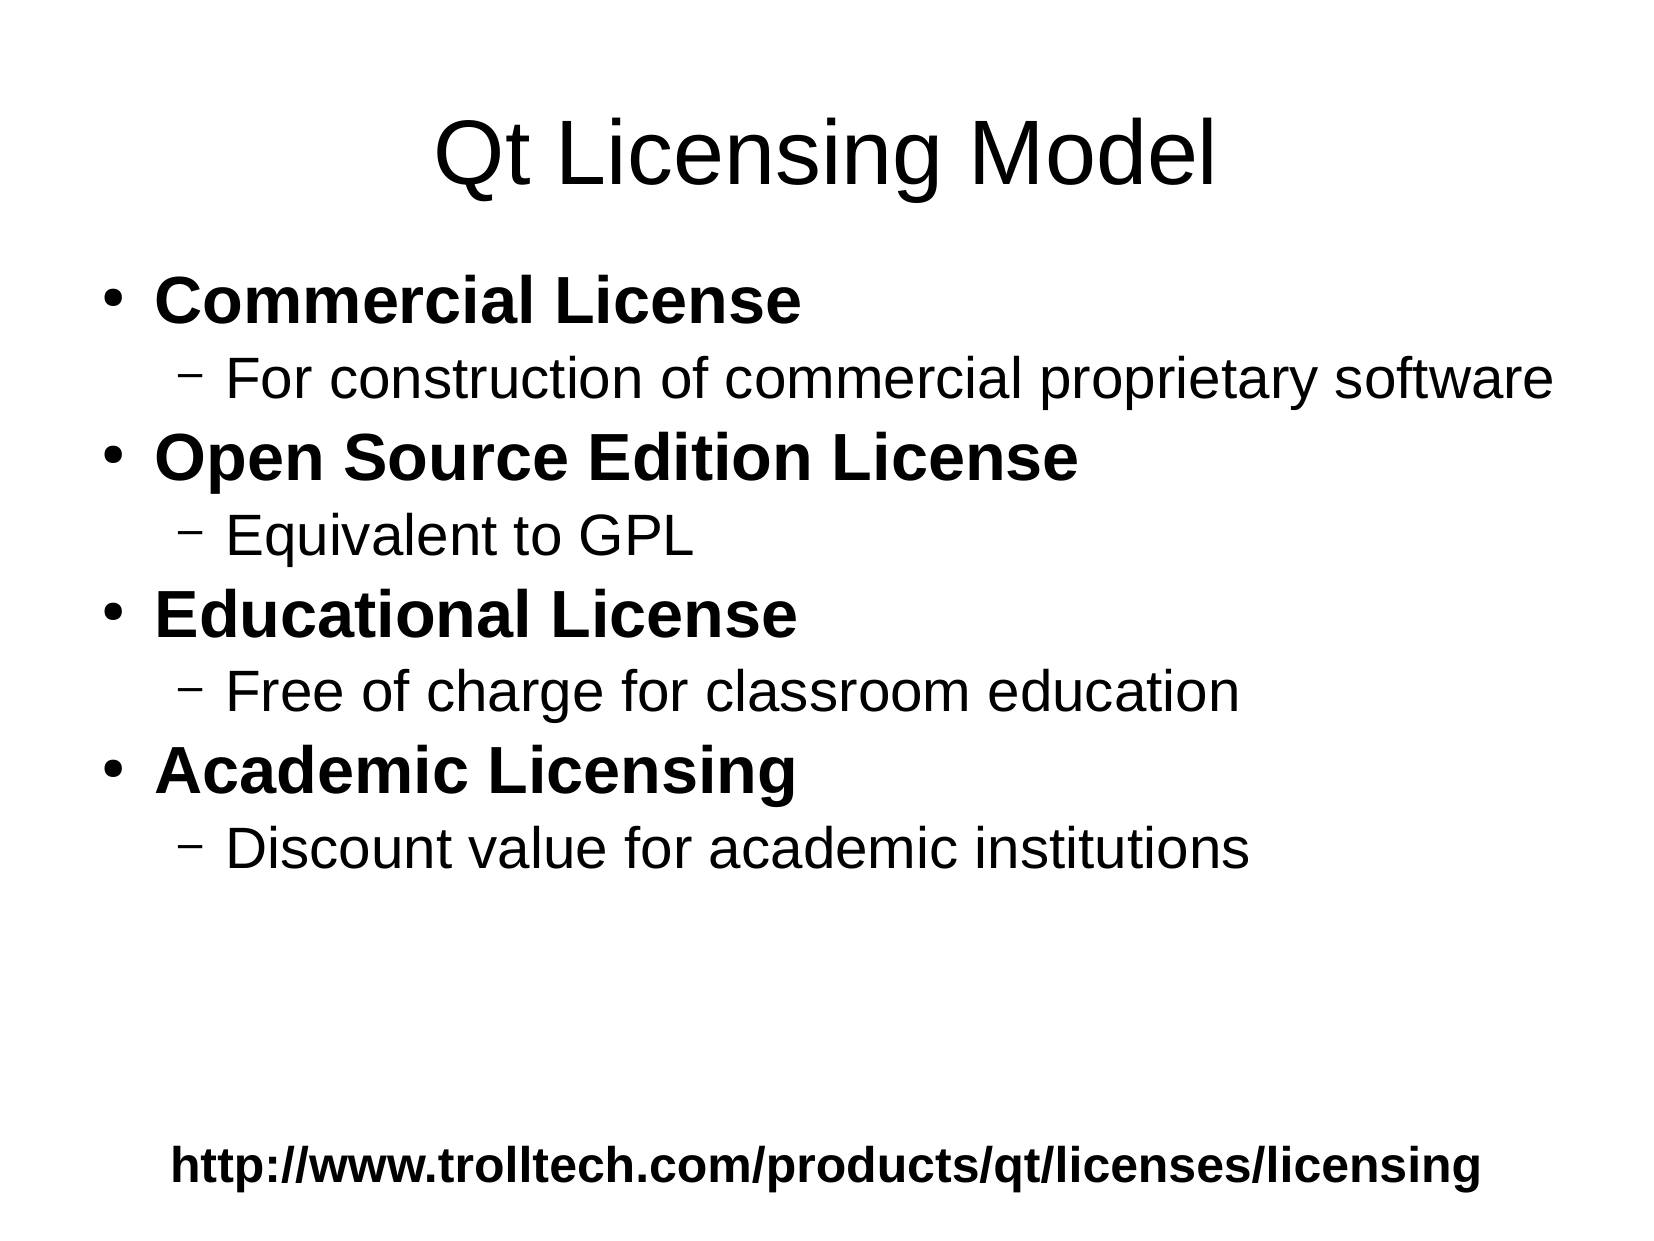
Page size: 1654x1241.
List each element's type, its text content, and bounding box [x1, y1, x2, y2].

list Commercial License For construction of commercial proprietary software Open Source Edition License Equivalent to GPL Educational License Free of charge for classroom education Academic Licensing Discount value for academic institutions [68, 261, 1585, 1089]
text_box http://www.trolltech.com/products/qt/licenses/licensing [41, 1129, 1613, 1202]
title Qt Licensing Model [82, 49, 1571, 257]
